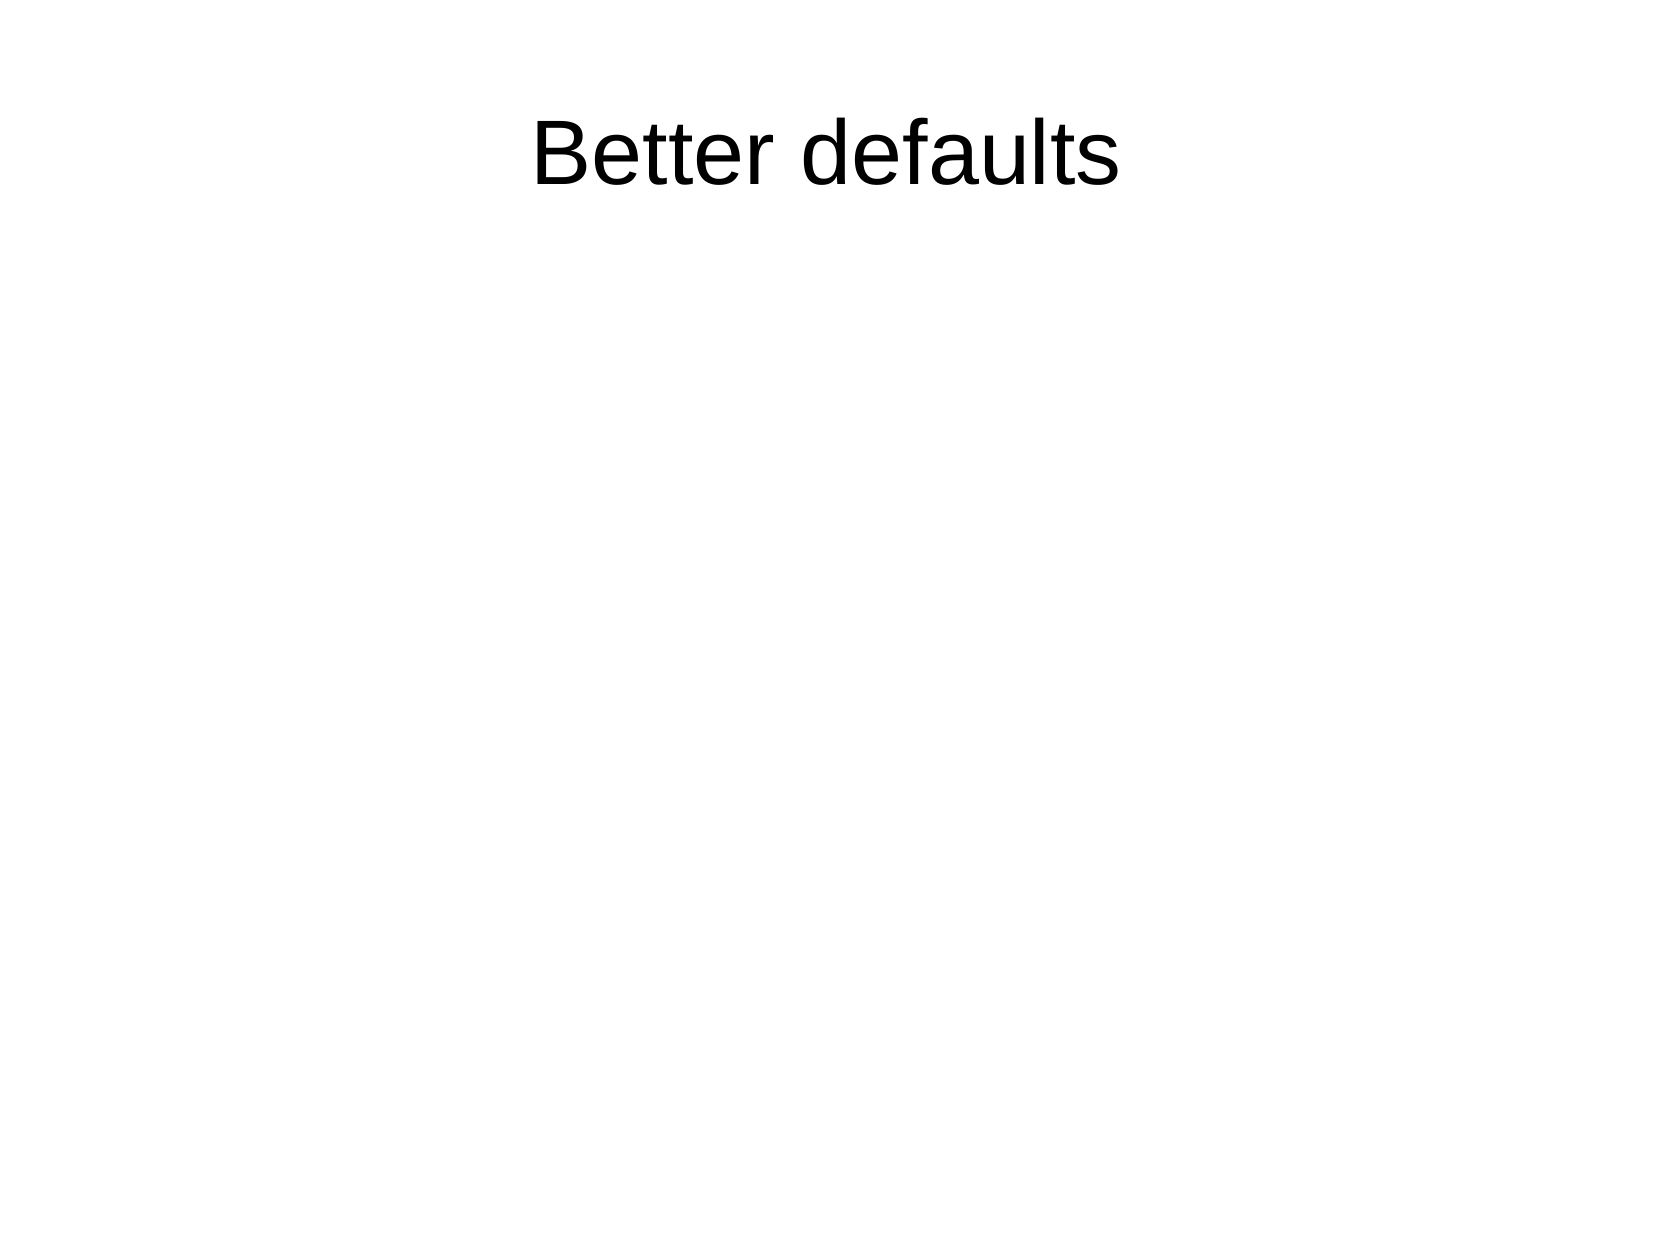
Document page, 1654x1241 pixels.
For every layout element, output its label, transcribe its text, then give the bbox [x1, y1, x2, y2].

title Better defaults [82, 49, 1571, 257]
